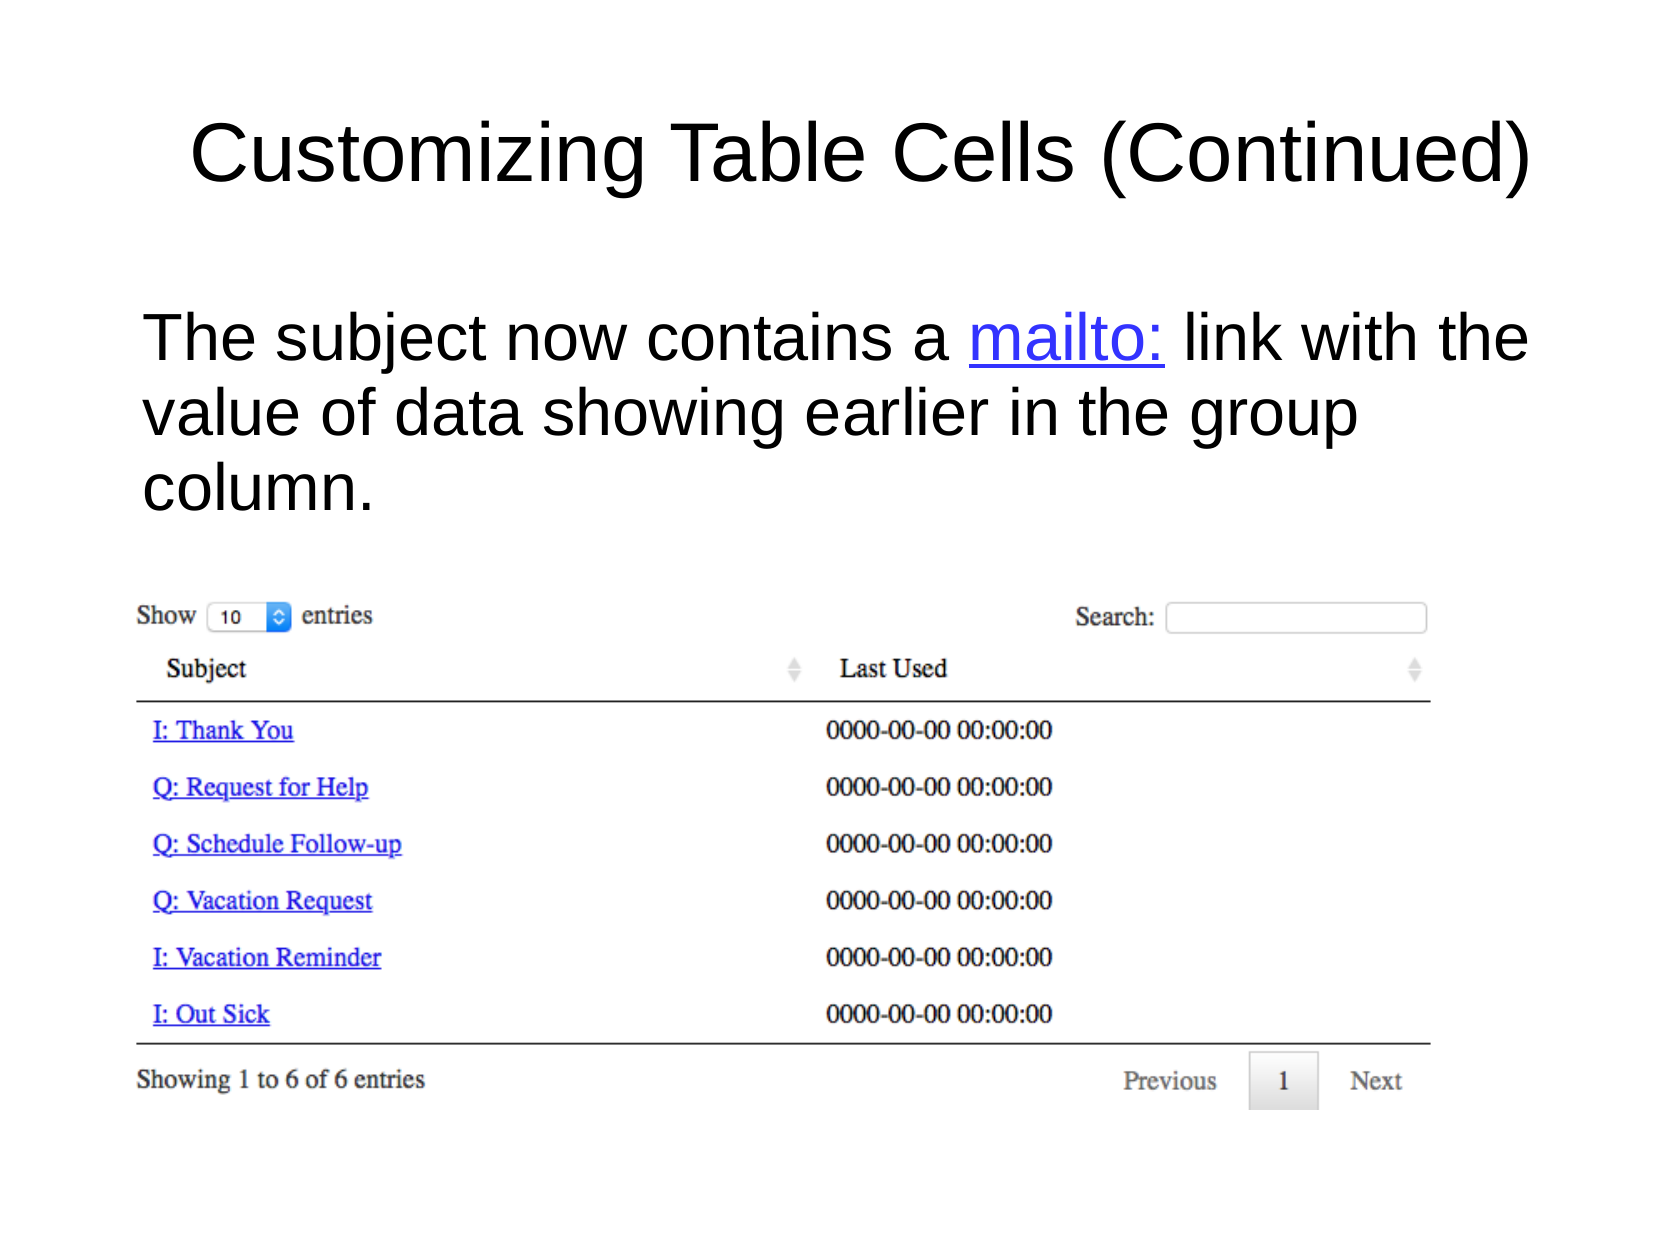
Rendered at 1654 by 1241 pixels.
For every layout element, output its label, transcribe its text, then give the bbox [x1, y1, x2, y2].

picture [130, 594, 1441, 1111]
list The subject now contains a mailto: link with the value of data showing earlier in the group column. [71, 300, 1561, 586]
title Customizing Table Cells (Continued) [82, 49, 1571, 257]
